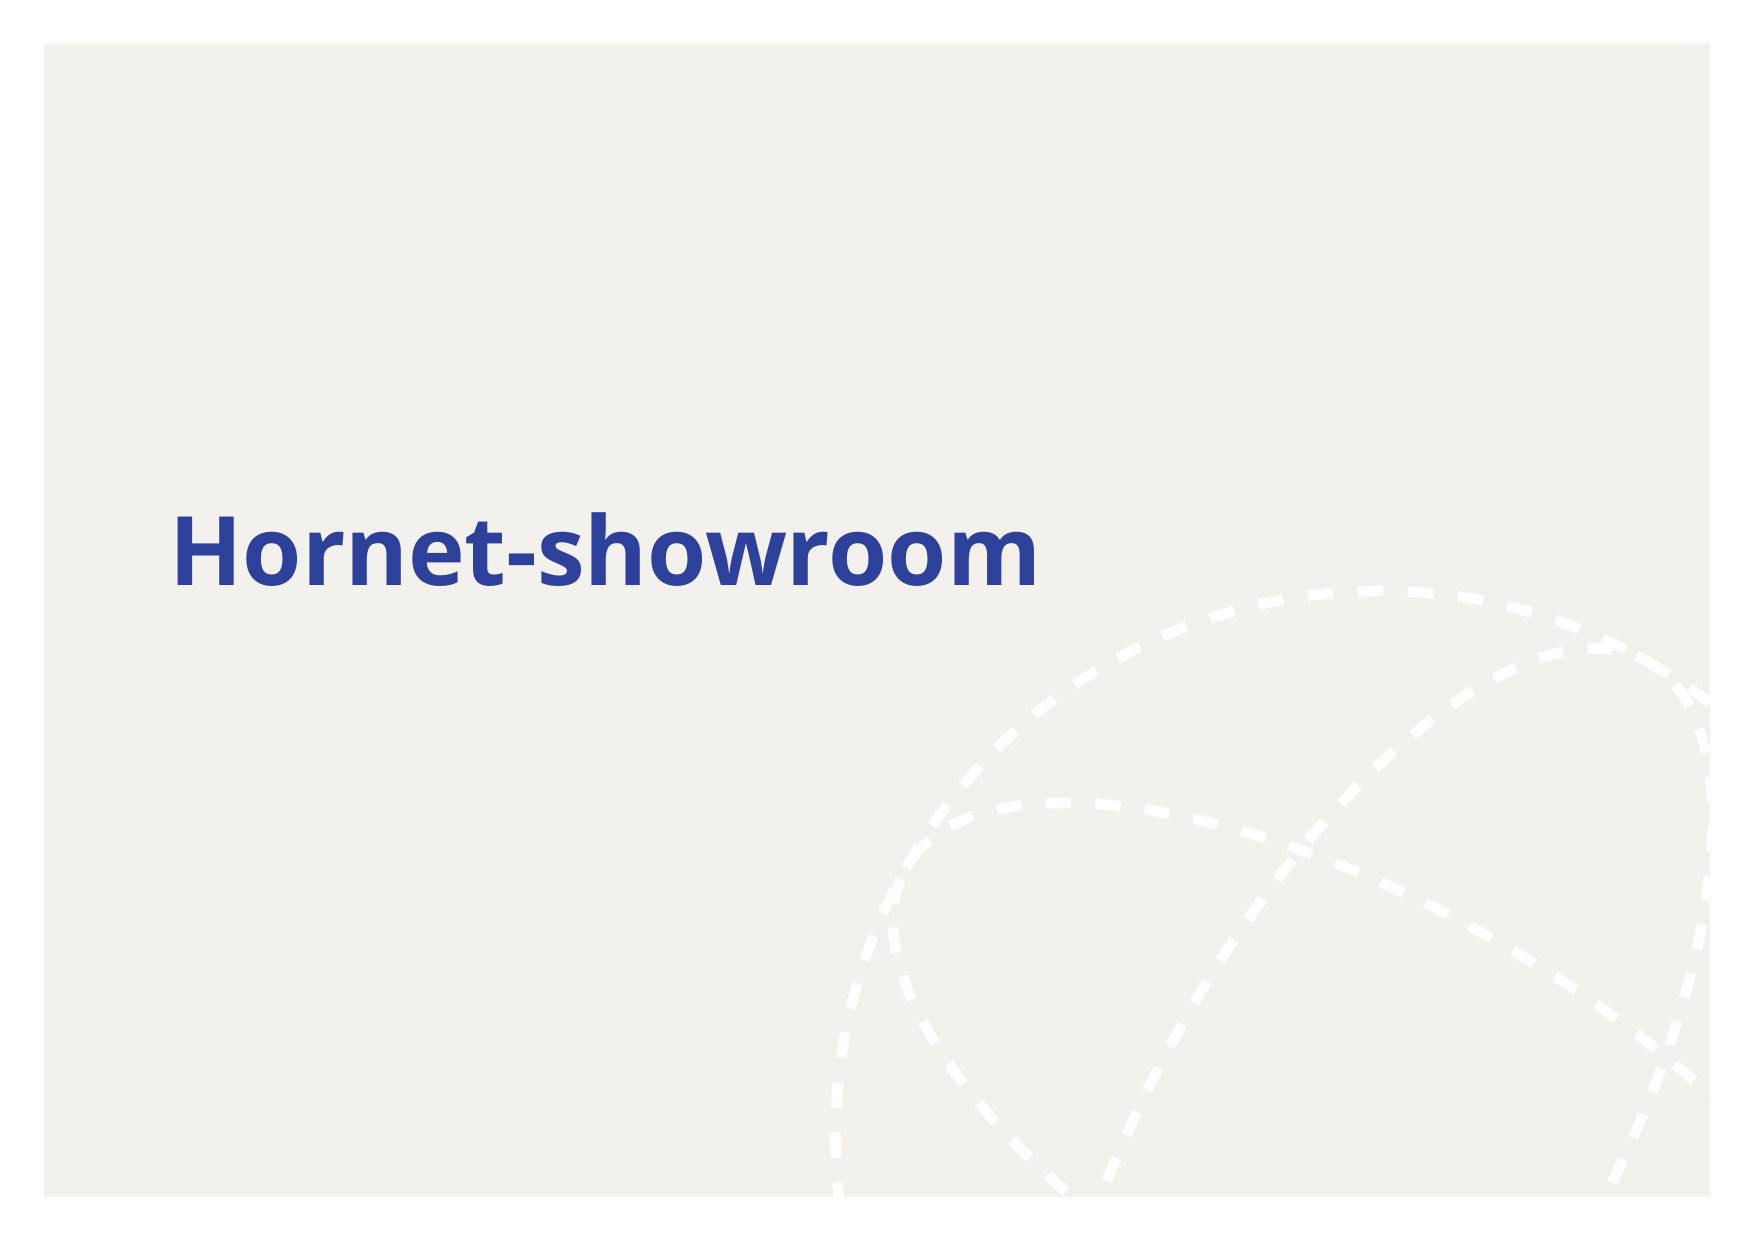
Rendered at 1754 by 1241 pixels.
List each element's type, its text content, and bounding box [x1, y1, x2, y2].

text_box Hornet-showroom [152, 421, 1642, 667]
picture [0, 0, 1754, 1241]
